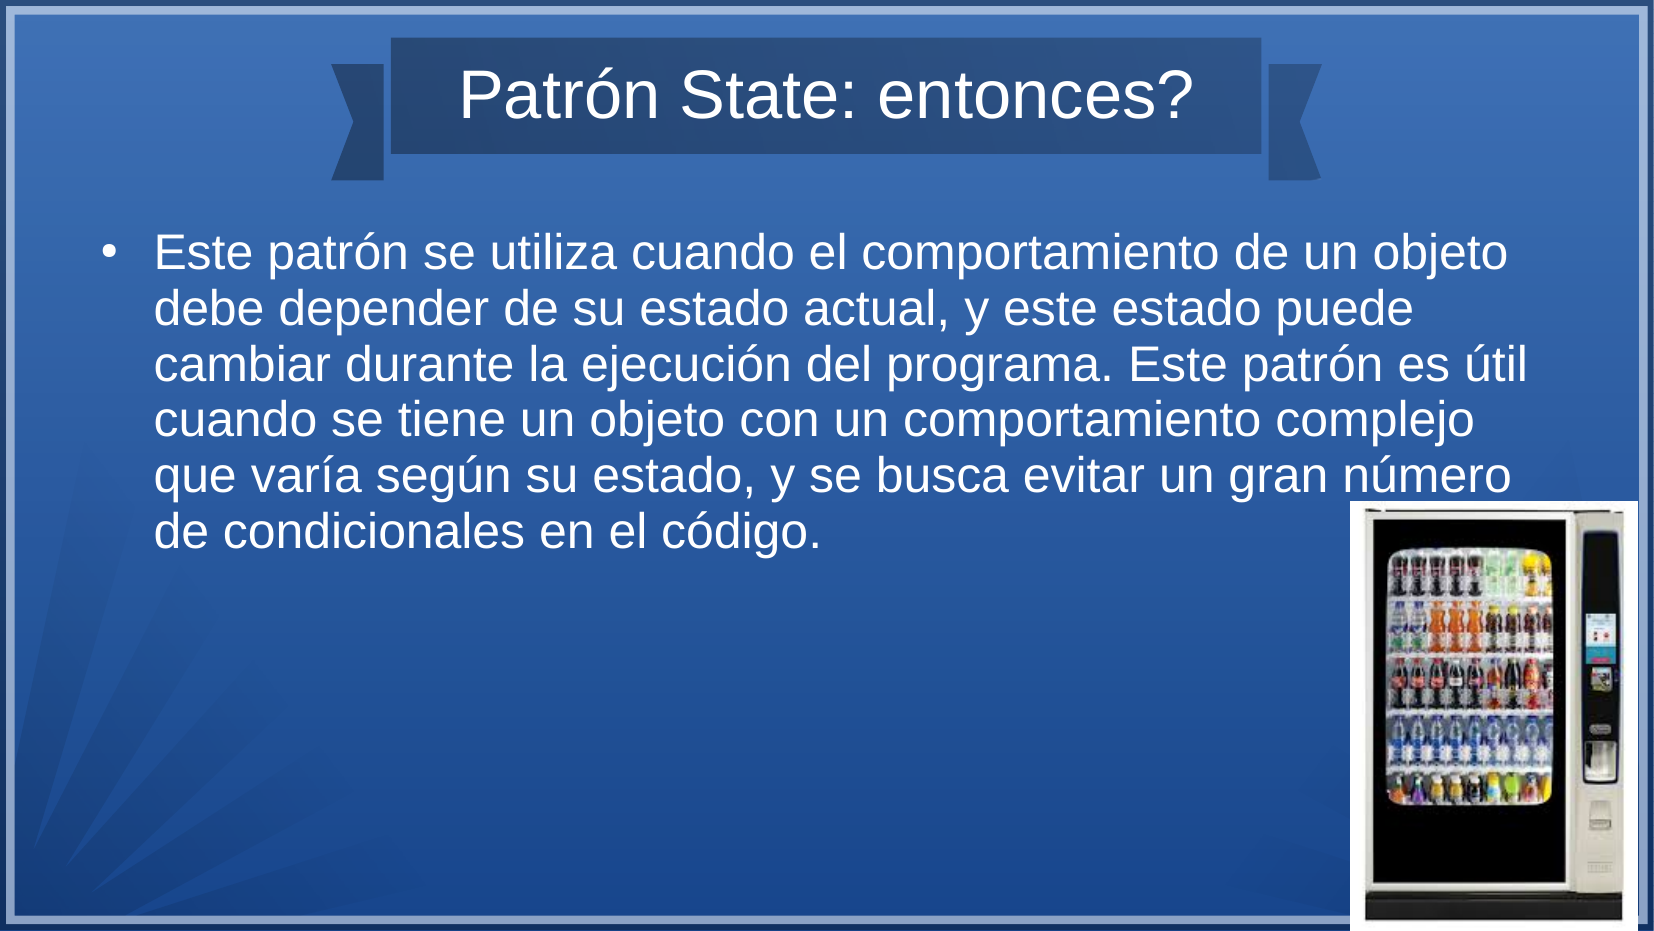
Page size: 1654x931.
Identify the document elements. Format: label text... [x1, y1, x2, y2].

picture [1350, 501, 1638, 931]
title Patrón State: entonces? [389, 35, 1264, 154]
list Este patrón se utiliza cuando el comportamiento de un objeto debe depender de su estado actual, y este estado puede cambiar durante la ejecución del programa. Este patrón es útil cuando se tiene un objeto con un comportamiento complejo que varía según su estado, y se busca evitar un gran número de condicionales en el código. [82, 224, 1571, 848]
